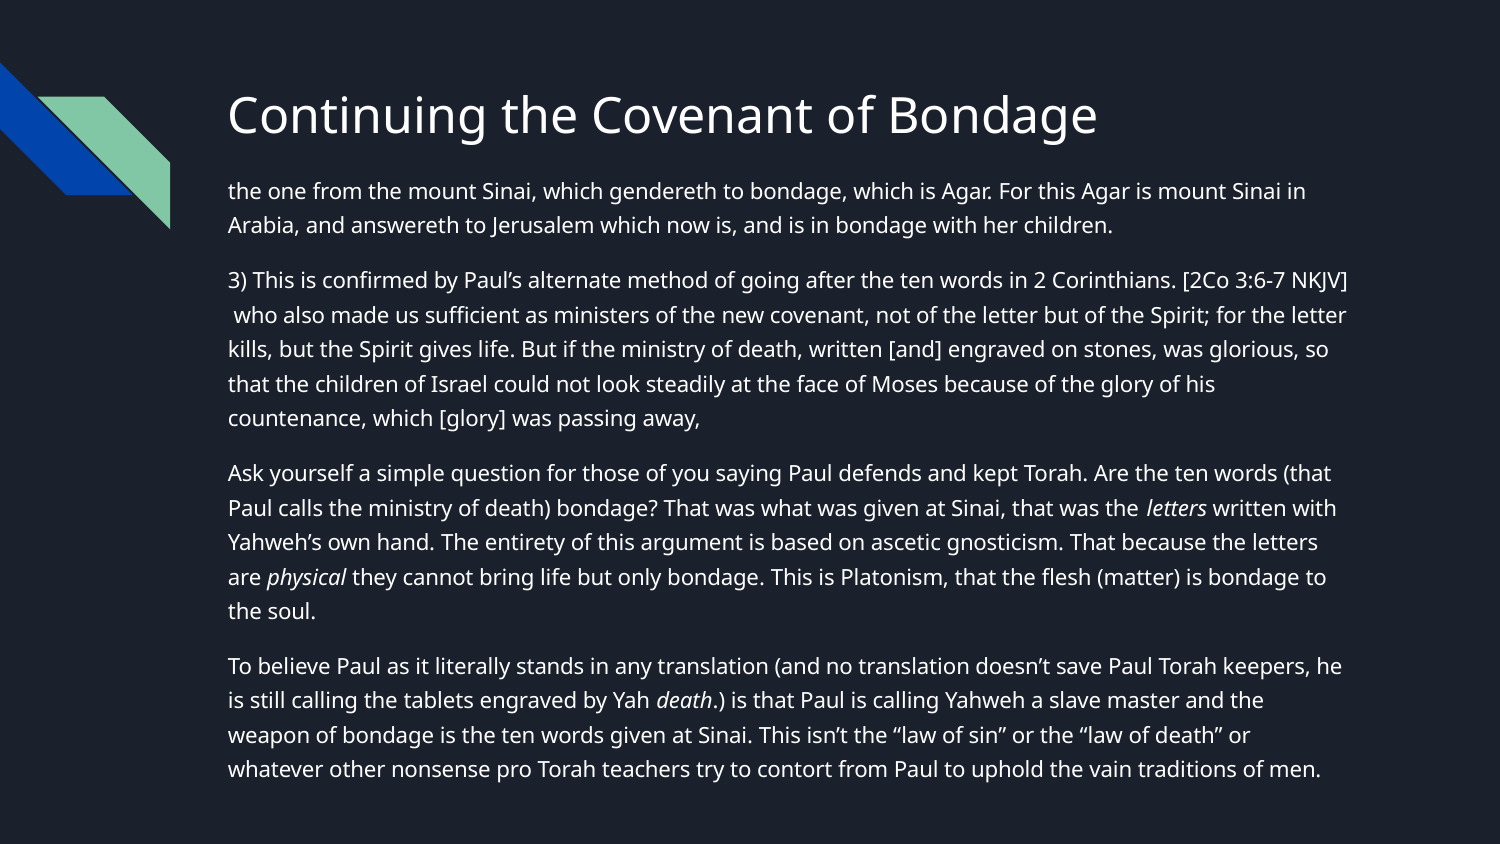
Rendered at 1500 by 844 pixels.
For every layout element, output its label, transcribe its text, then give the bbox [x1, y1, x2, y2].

list the one from the mount Sinai, which gendereth to bondage, which is Agar. For this Agar is mount Sinai in Arabia, and answereth to Jerusalem which now is, and is in bondage with her children. 3) This is confirmed by Paul’s alternate method of going after the ten words in 2 Corinthians. [2Co 3:6-7 NKJV] who also made us sufficient as ministers of the new covenant, not of the letter but of the Spirit; for the letter kills, but the Spirit gives life. But if the ministry of death, written [and] engraved on stones, was glorious, so that the children of Israel could not look steadily at the face of Moses because of the glory of his countenance, which [glory] was passing away, Ask yourself a simple question for those of you saying Paul defends and kept Torah. Are the ten words (that Paul calls the ministry of death) bondage? That was what was given at Sinai, that was the letters written with Yahweh’s own hand. The entirety of this argument is based on ascetic gnosticism. That because the letters are physical they cannot bring life but only bondage. This is Platonism, that the flesh (matter) is bondage to the soul. To believe Paul as it literally stands in any translation (and no translation doesn’t save Paul Torah keepers, he is still calling the tablets engraved by Yah death.) is that Paul is calling Yahweh a slave master and the weapon of bondage is the ten words given at Sinai. This isn’t the “law of sin” or the “law of death” or whatever other nonsense pro Torah teachers try to contort from Paul to uphold the vain traditions of men. [212, 156, 1368, 810]
title Continuing the Covenant of Bondage [212, 64, 1368, 156]
